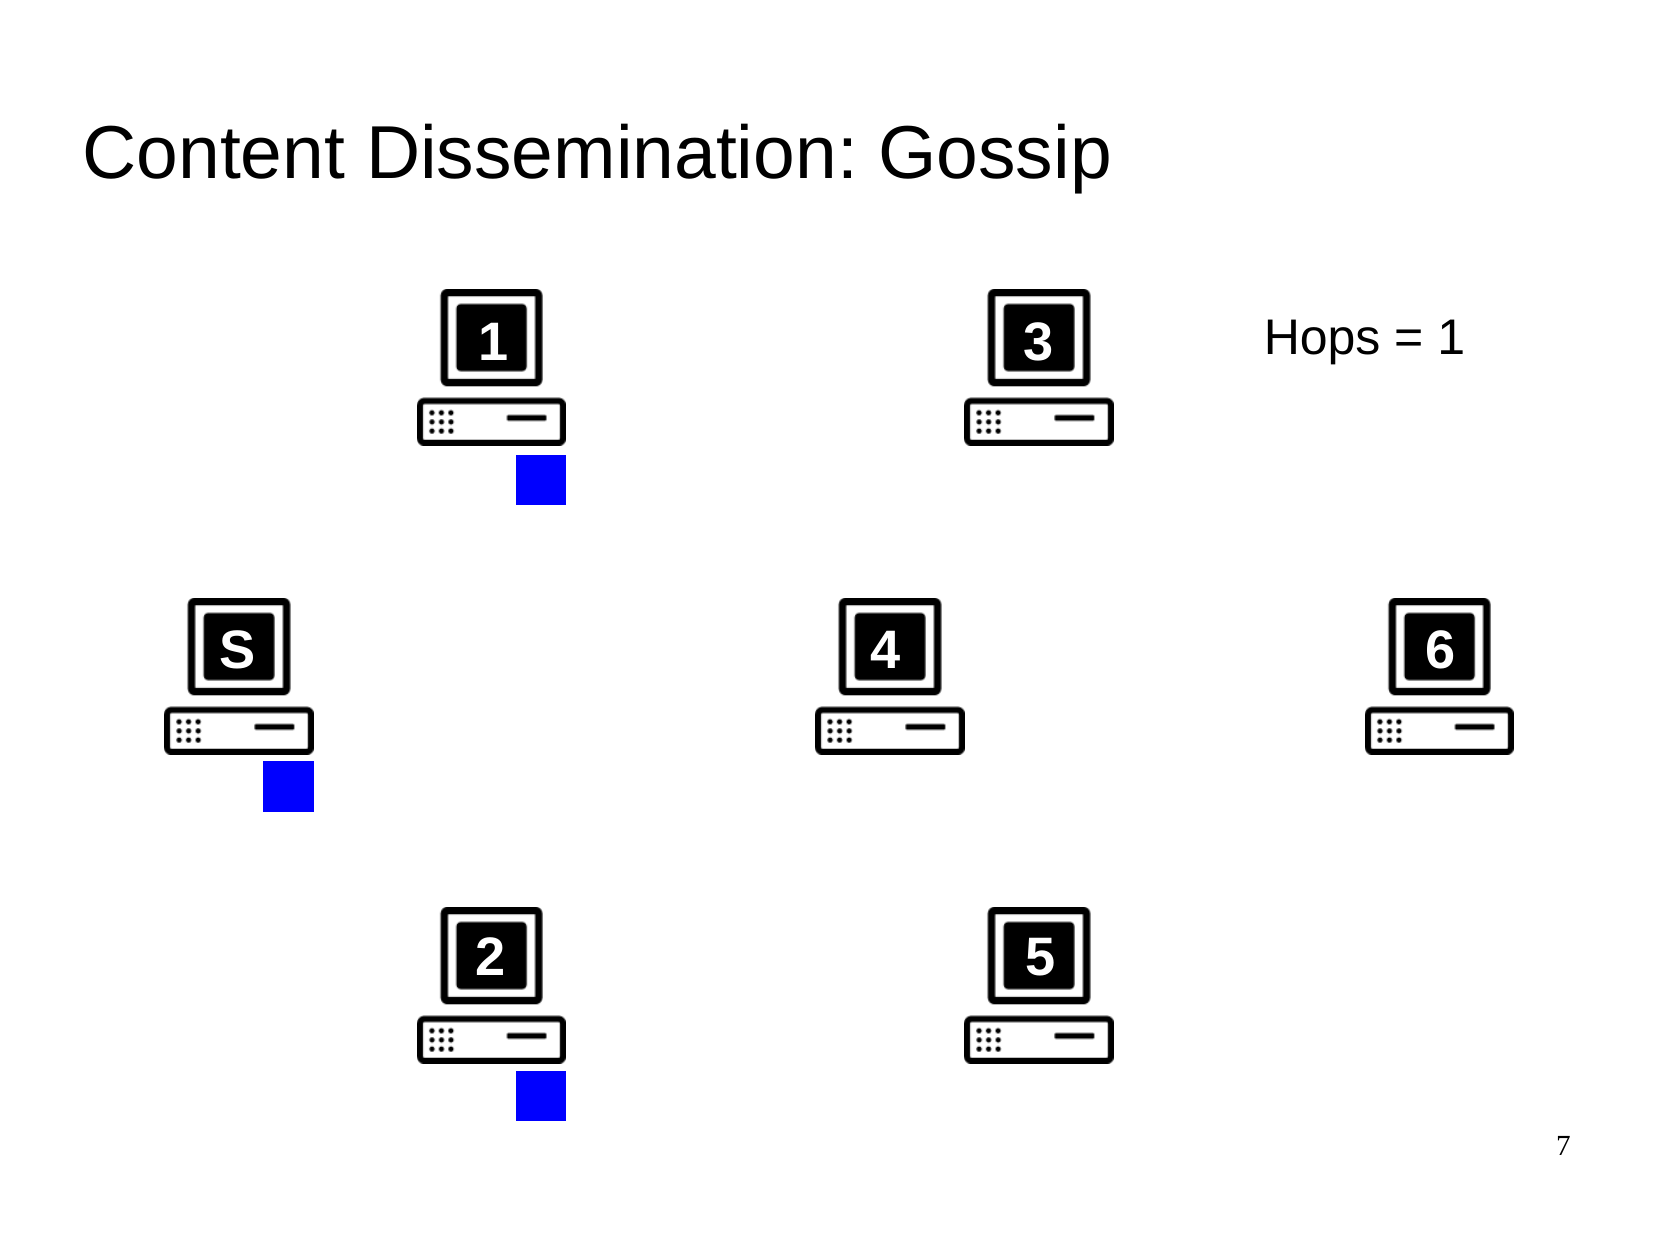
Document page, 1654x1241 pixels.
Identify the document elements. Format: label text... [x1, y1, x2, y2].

text_box 4 [855, 611, 913, 688]
picture [417, 289, 566, 446]
text_box [263, 761, 314, 812]
text_box 1 [463, 303, 521, 380]
text_box 6 [1410, 611, 1468, 688]
picture [164, 598, 314, 755]
picture [1365, 598, 1514, 755]
text_box 2 [460, 918, 518, 994]
text_box 5 [1010, 918, 1068, 994]
text_box [1248, 301, 1502, 372]
text_box 3 [1009, 303, 1067, 380]
picture [964, 289, 1114, 446]
title Content Dissemination: Gossip [82, 49, 1571, 257]
text_box S [204, 611, 262, 688]
picture [417, 907, 566, 1064]
text_box [516, 455, 566, 505]
picture [815, 598, 965, 755]
text_box [516, 1071, 566, 1121]
picture [964, 907, 1114, 1064]
